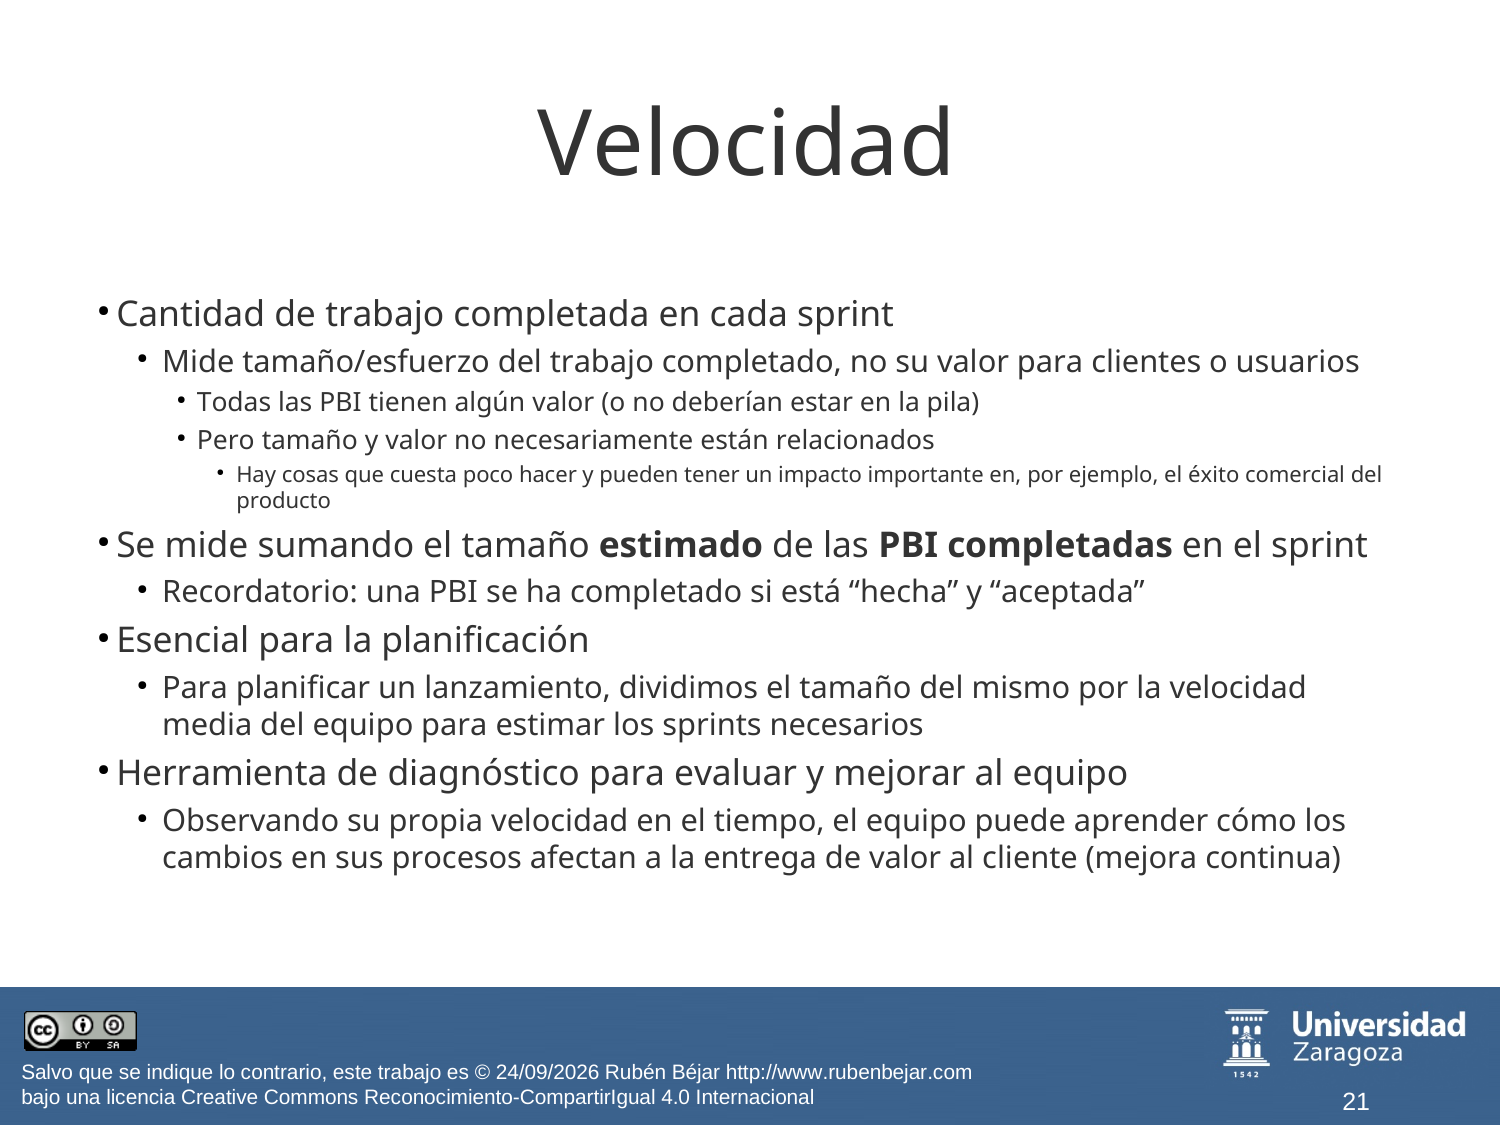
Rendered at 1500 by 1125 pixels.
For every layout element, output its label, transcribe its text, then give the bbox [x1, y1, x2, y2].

picture [0, 987, 1500, 1125]
list Cantidad de trabajo completada en cada sprint Mide tamaño/esfuerzo del trabajo completado, no su valor para clientes o usuarios Todas las PBI tienen algún valor (o no deberían estar en la pila) Pero tamaño y valor no necesariamente están relacionados Hay cosas que cuesta poco hacer y pueden tener un impacto importante en, por ejemplo, el éxito comercial del producto Se mide sumando el tamaño estimado de las PBI completadas en el sprint Recordatorio: una PBI se ha completado si está “hecha” y “aceptada” Esencial para la planificación Para planificar un lanzamiento, dividimos el tamaño del mismo por la velocidad media del equipo para estimar los sprints necesarios Herramienta de diagnóstico para evaluar y mejorar al equipo Observando su propia velocidad en el tiempo, el equipo puede aprender cómo los cambios en sus procesos afectan a la entrega de valor al cliente (mejora continua) [82, 283, 1418, 957]
title Velocidad [74, 21, 1420, 257]
